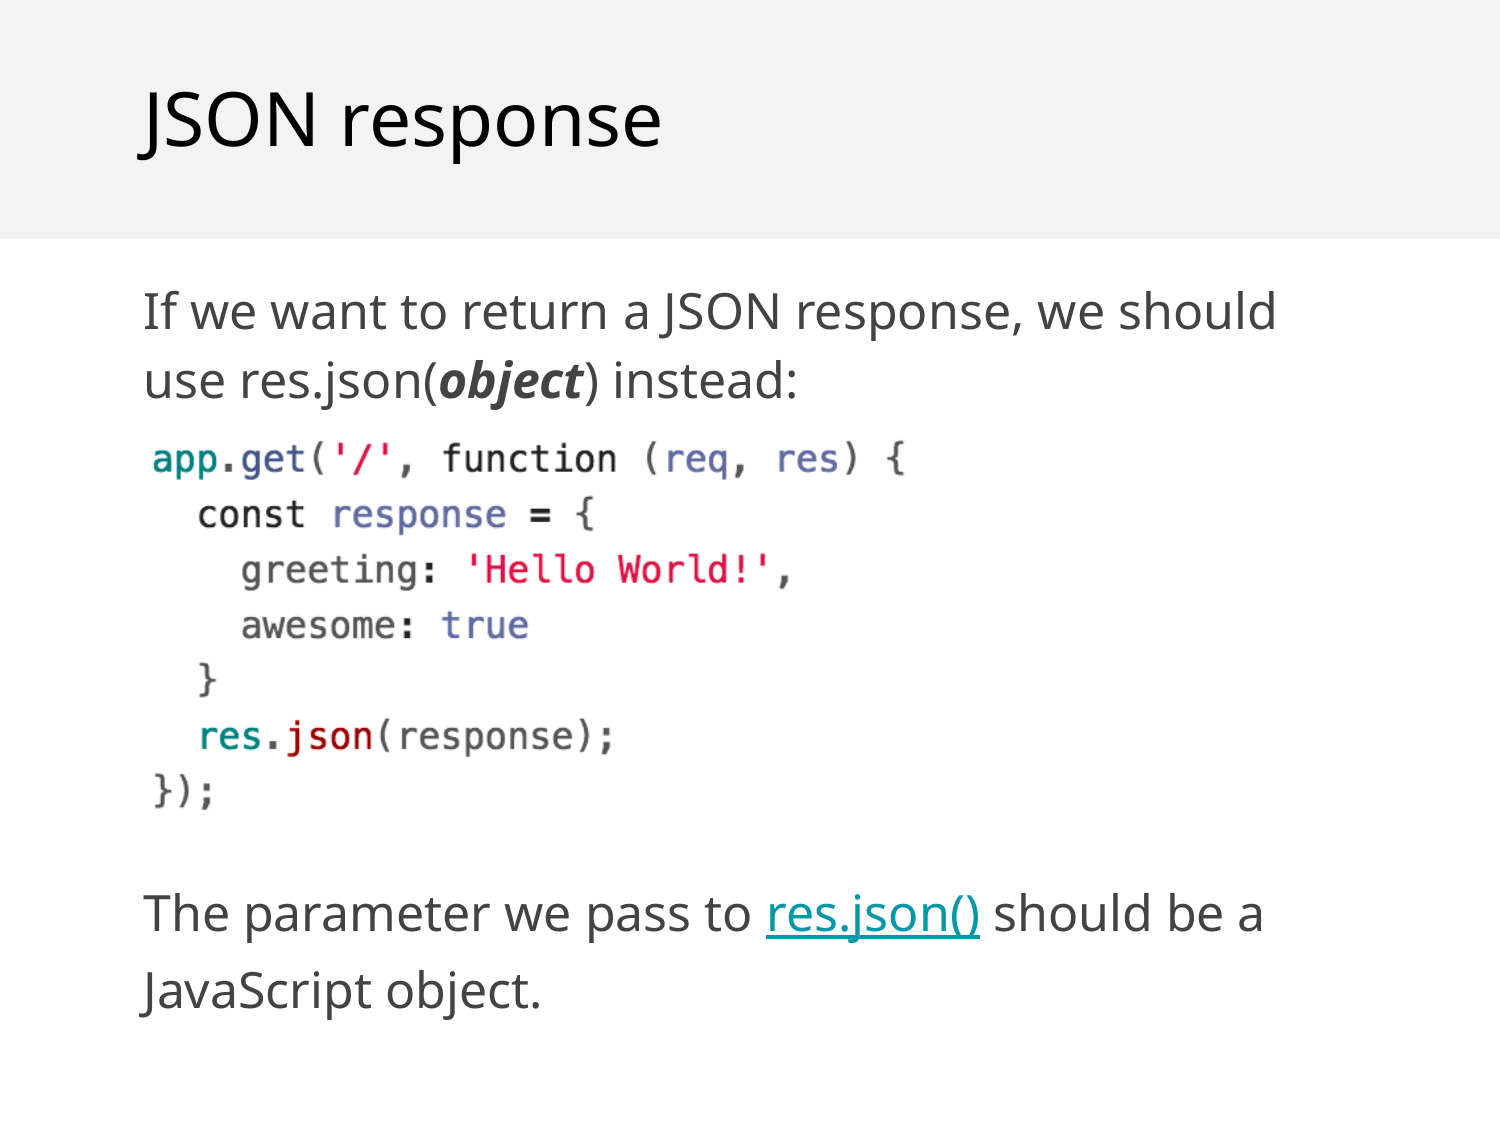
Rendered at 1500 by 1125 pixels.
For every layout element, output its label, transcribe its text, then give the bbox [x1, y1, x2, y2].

title JSON response [128, 56, 1372, 183]
list The parameter we pass to res.json() should be a JavaScript object. [128, 855, 1372, 1053]
picture [128, 427, 940, 839]
list If we want to return a JSON response, we should use res.json(object) instead: [128, 255, 1372, 453]
